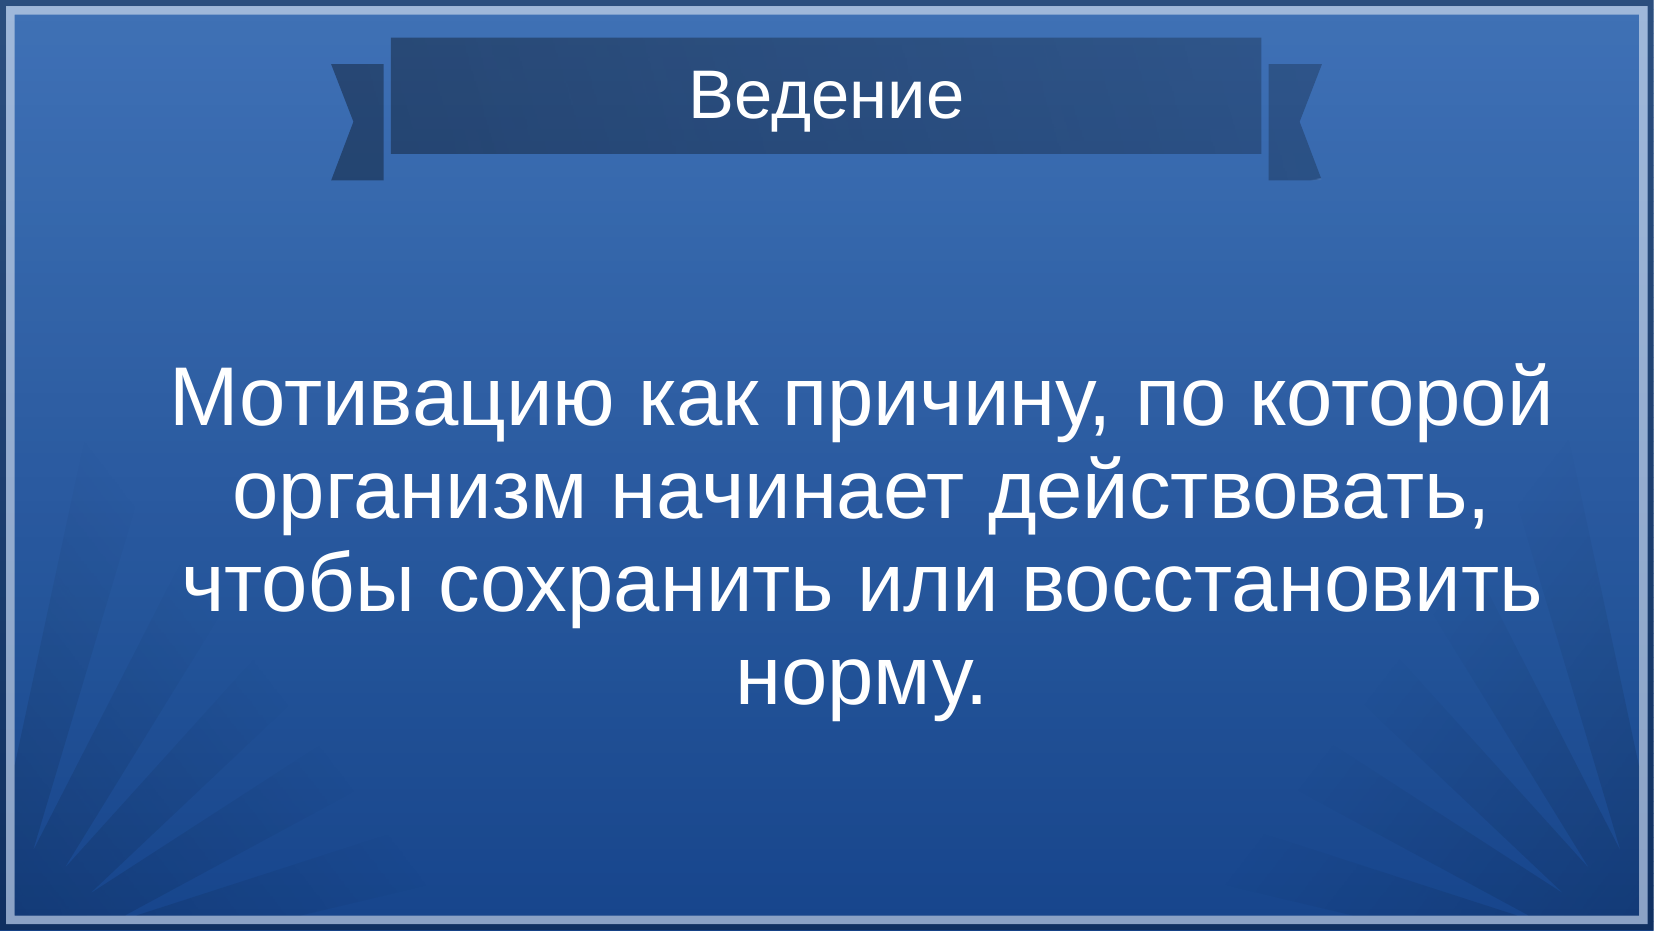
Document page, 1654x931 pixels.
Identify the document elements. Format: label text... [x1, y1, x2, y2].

list Мотивацию как причину, по которой организм начинает действовать, чтобы сохранить или восстановить норму. [82, 224, 1571, 848]
title Ведение [389, 35, 1264, 154]
